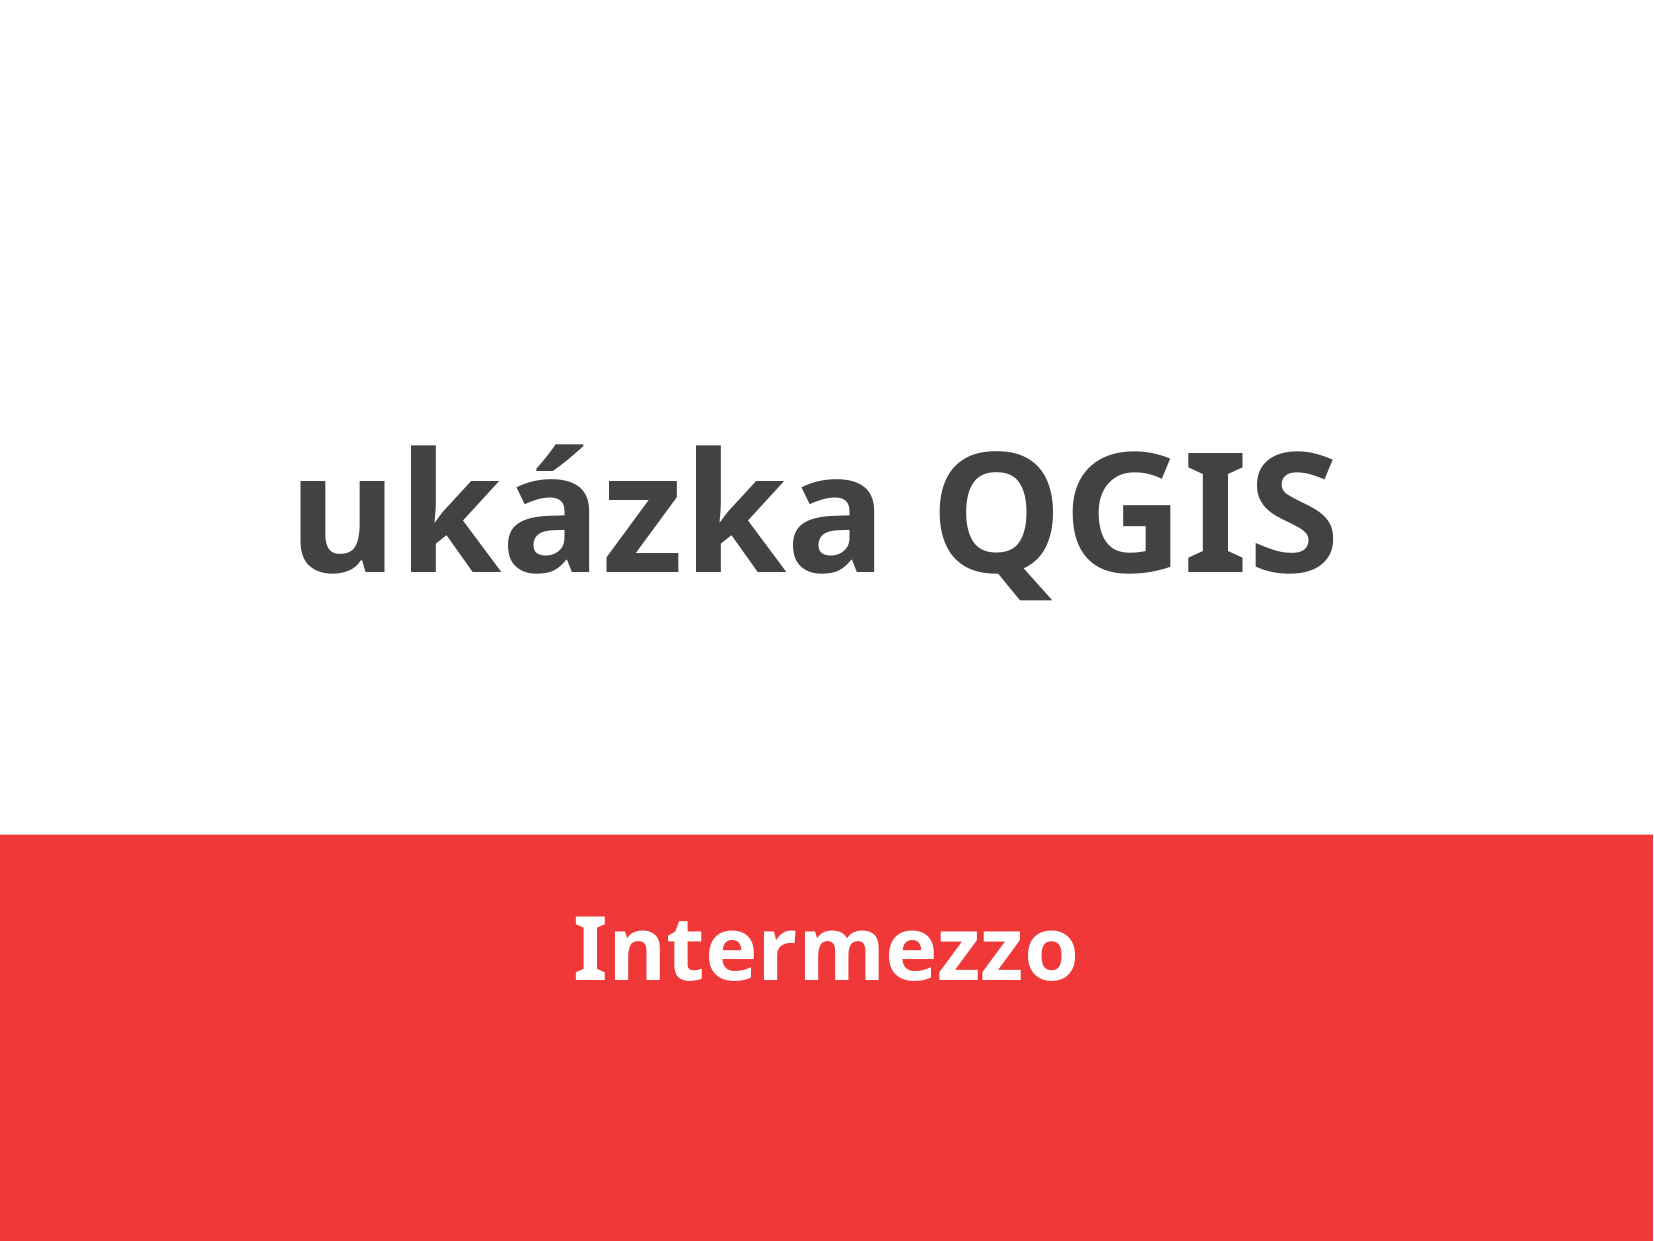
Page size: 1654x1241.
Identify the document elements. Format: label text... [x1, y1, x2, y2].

title ukázka QGIS [70, 425, 1559, 817]
subtitle Intermezzo [82, 881, 1571, 1010]
